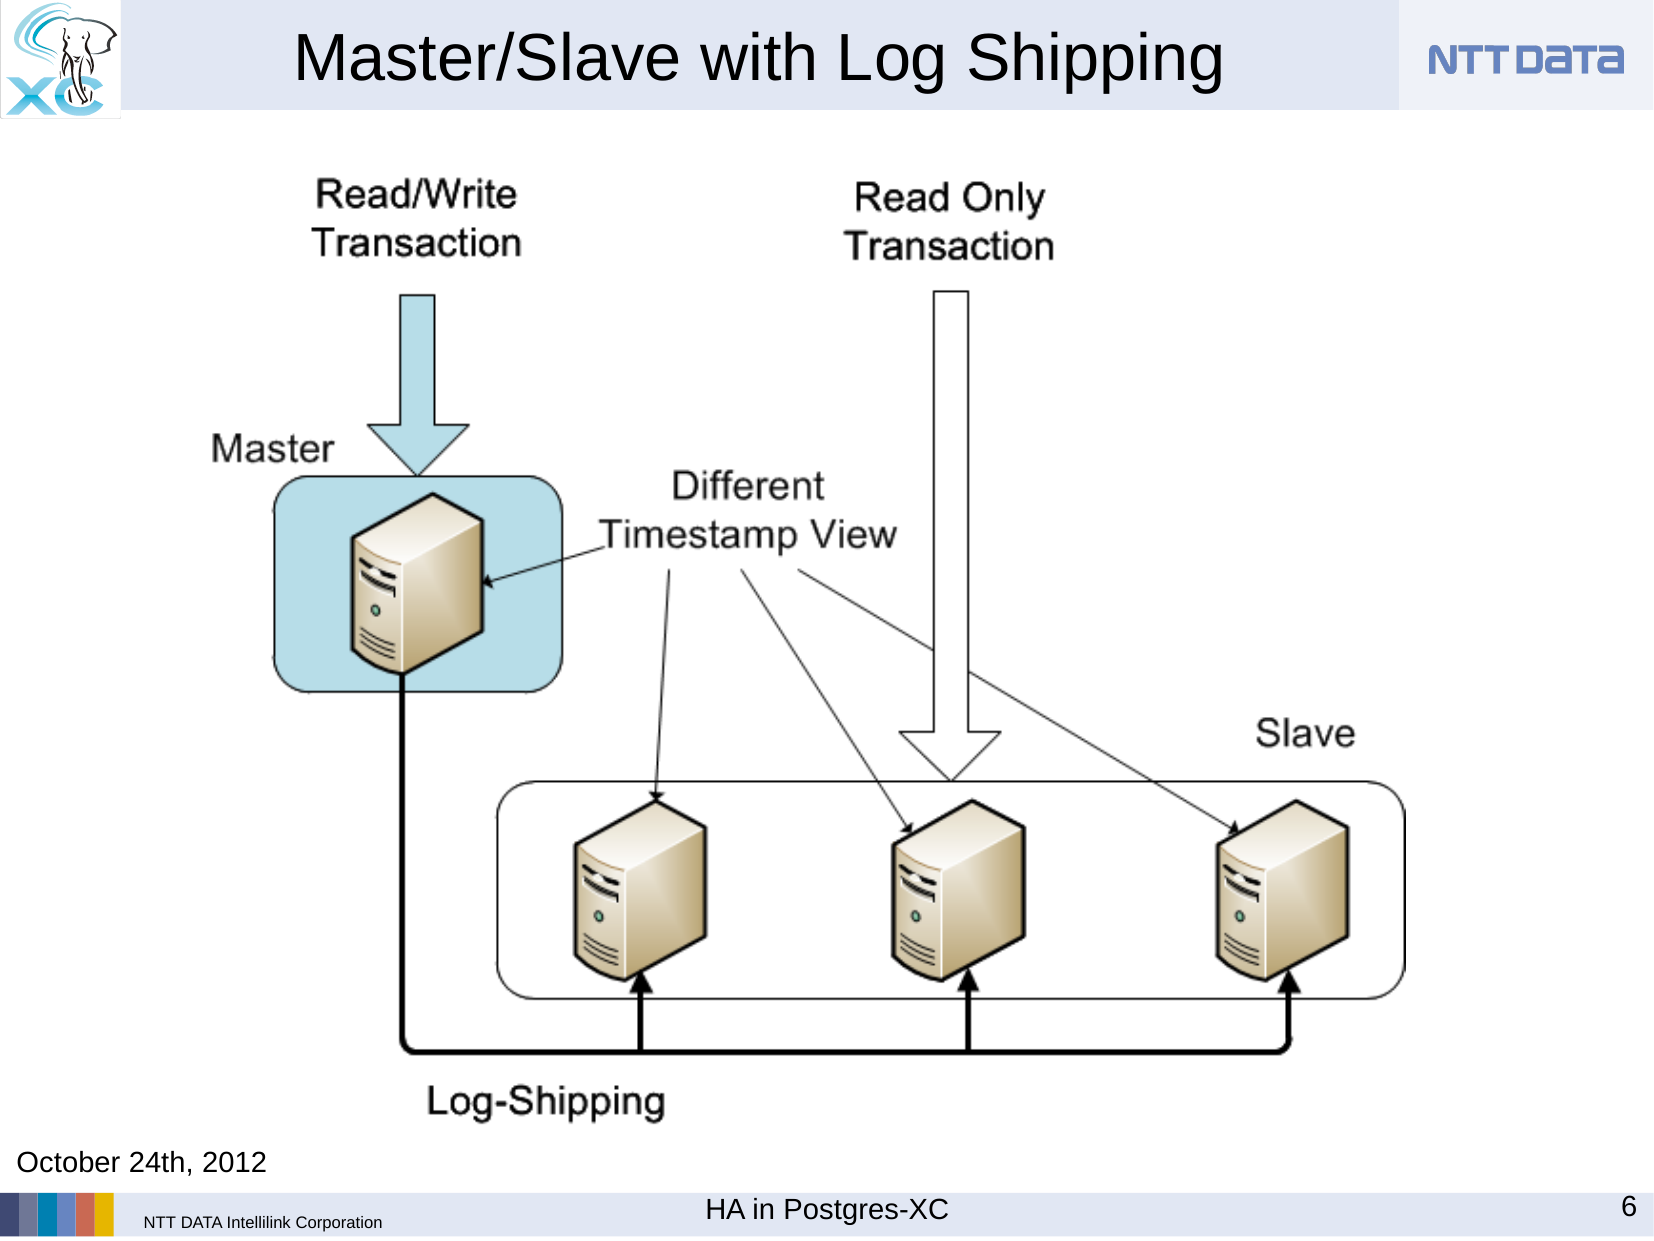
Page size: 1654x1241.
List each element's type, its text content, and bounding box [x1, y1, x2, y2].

title Master/Slave with Log Shipping [120, 3, 1399, 110]
picture [0, 0, 121, 119]
picture [211, 165, 1406, 1128]
picture [1429, 45, 1624, 74]
